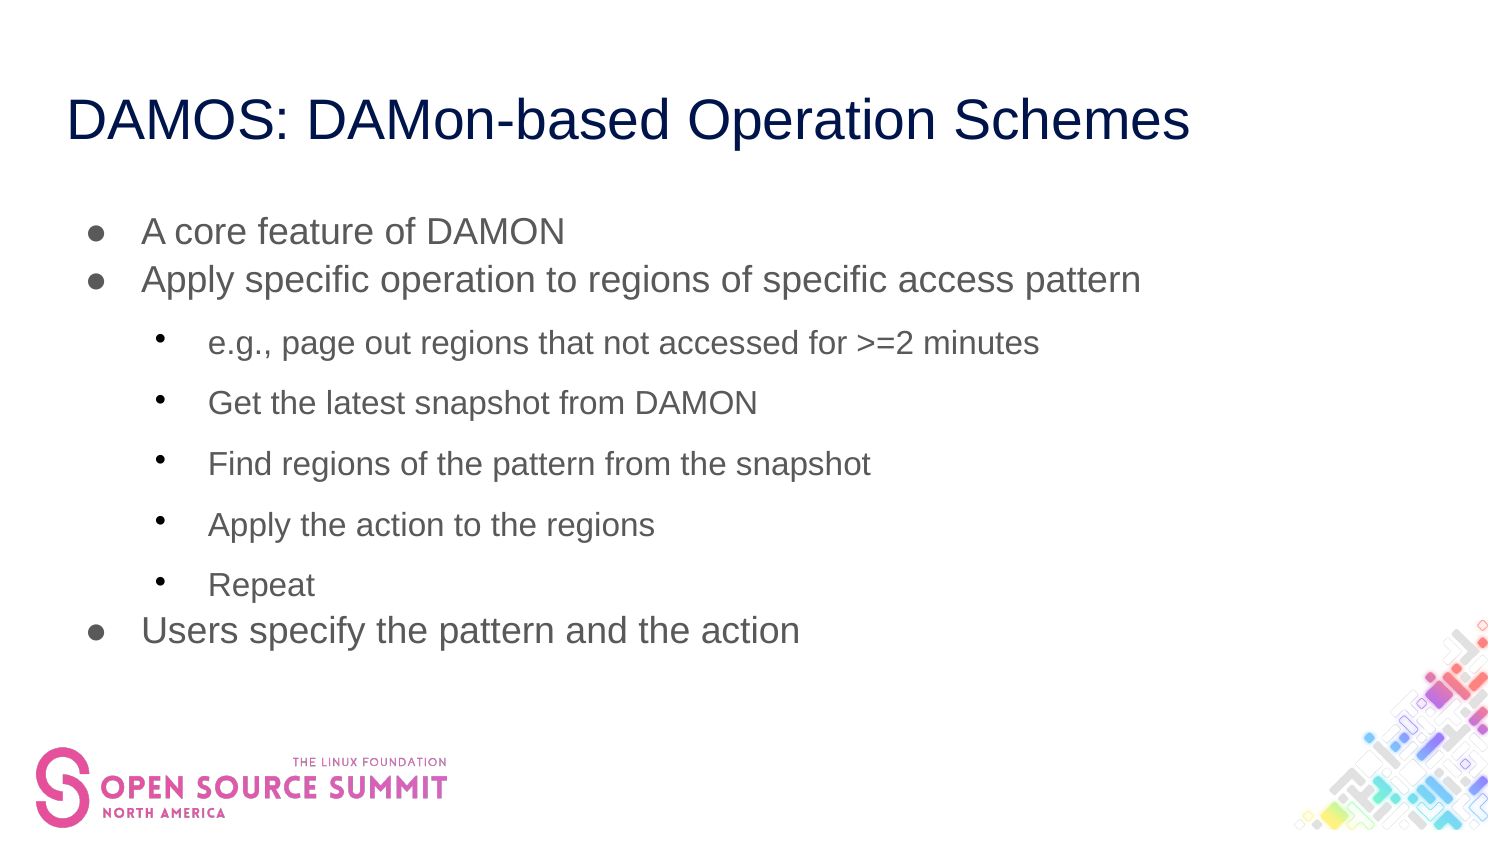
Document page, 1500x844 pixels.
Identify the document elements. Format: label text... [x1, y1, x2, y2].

picture [1294, 620, 1488, 830]
title DAMOS: DAMon-based Operation Schemes [51, 72, 1449, 167]
list A core feature of DAMON Apply specific operation to regions of specific access pattern e.g., page out regions that not accessed for >=2 minutes Get the latest snapshot from DAMON Find regions of the pattern from the snapshot Apply the action to the regions Repeat Users specify the pattern and the action [51, 189, 1449, 734]
picture [36, 747, 447, 828]
